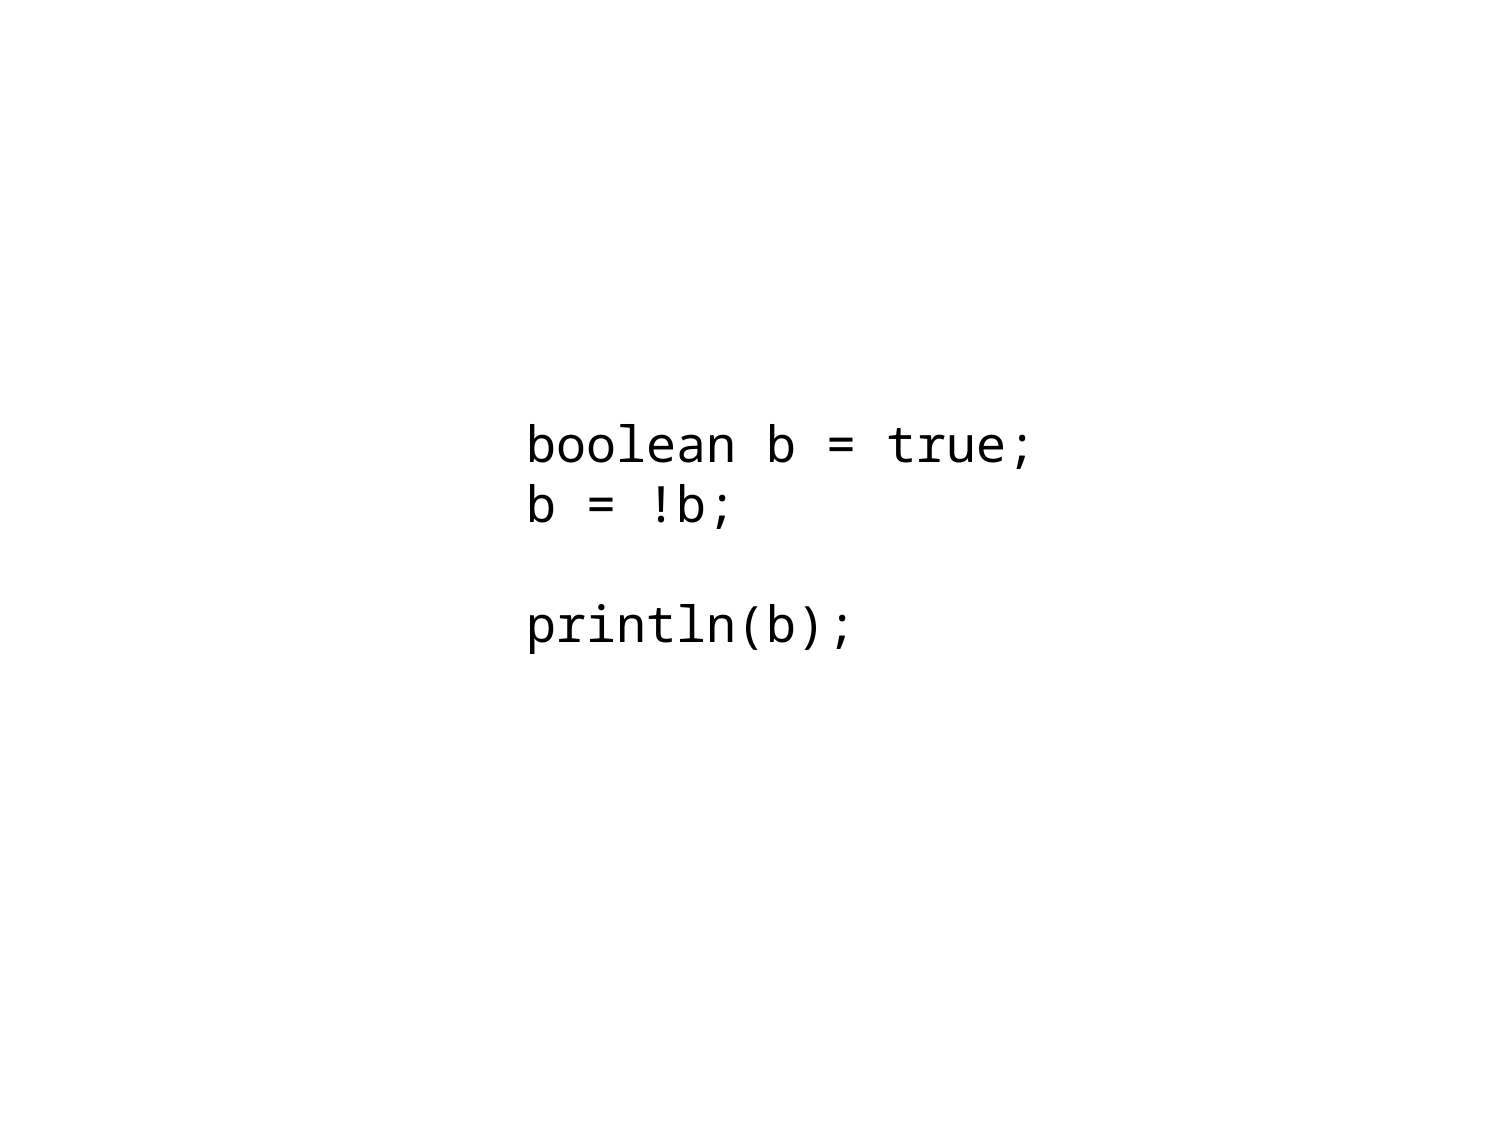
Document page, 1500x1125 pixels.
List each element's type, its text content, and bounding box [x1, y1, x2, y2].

text_box boolean b = true; b = !b; println(b); [511, 316, 1064, 809]
